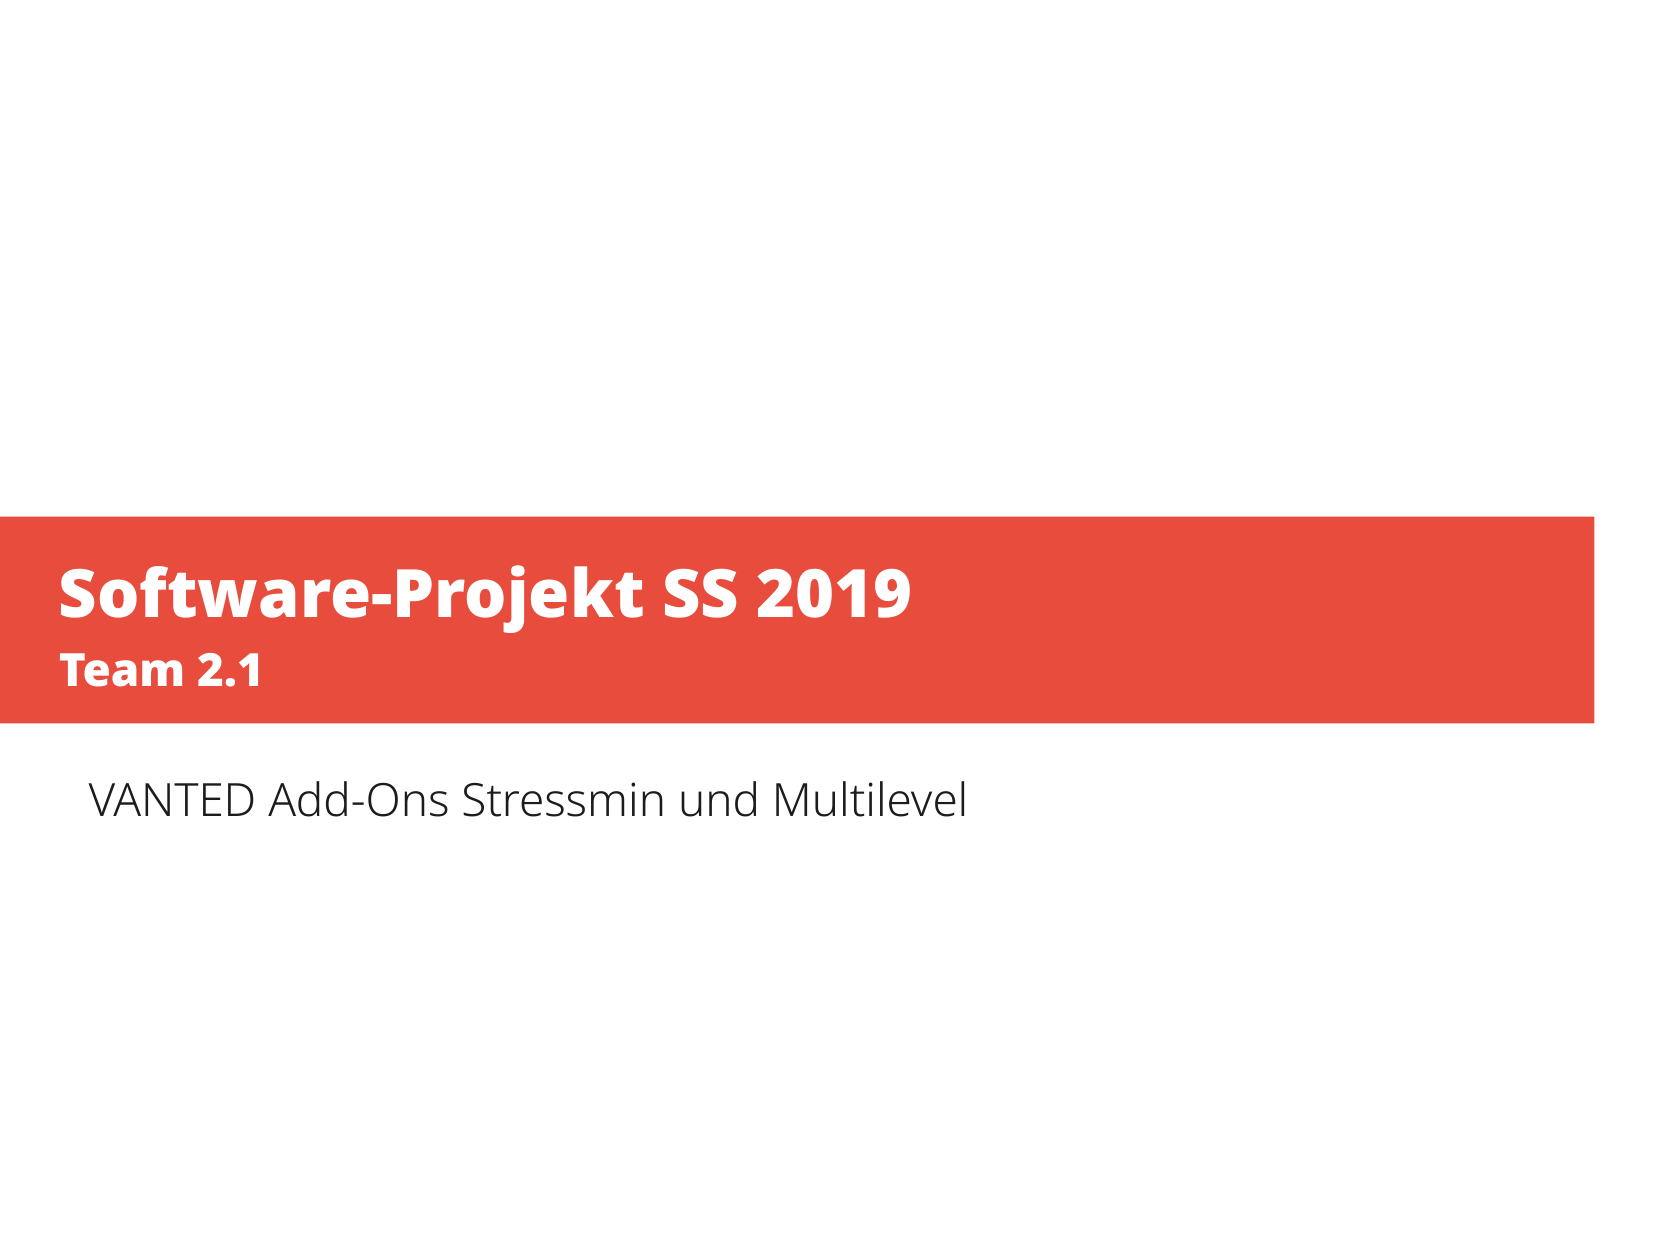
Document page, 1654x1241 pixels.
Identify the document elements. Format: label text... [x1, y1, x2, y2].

title Software-Projekt SS 2019 Team 2.1 [59, 546, 1595, 694]
subtitle VANTED Add-Ons Stressmin und Multilevel [88, 767, 1595, 1182]
